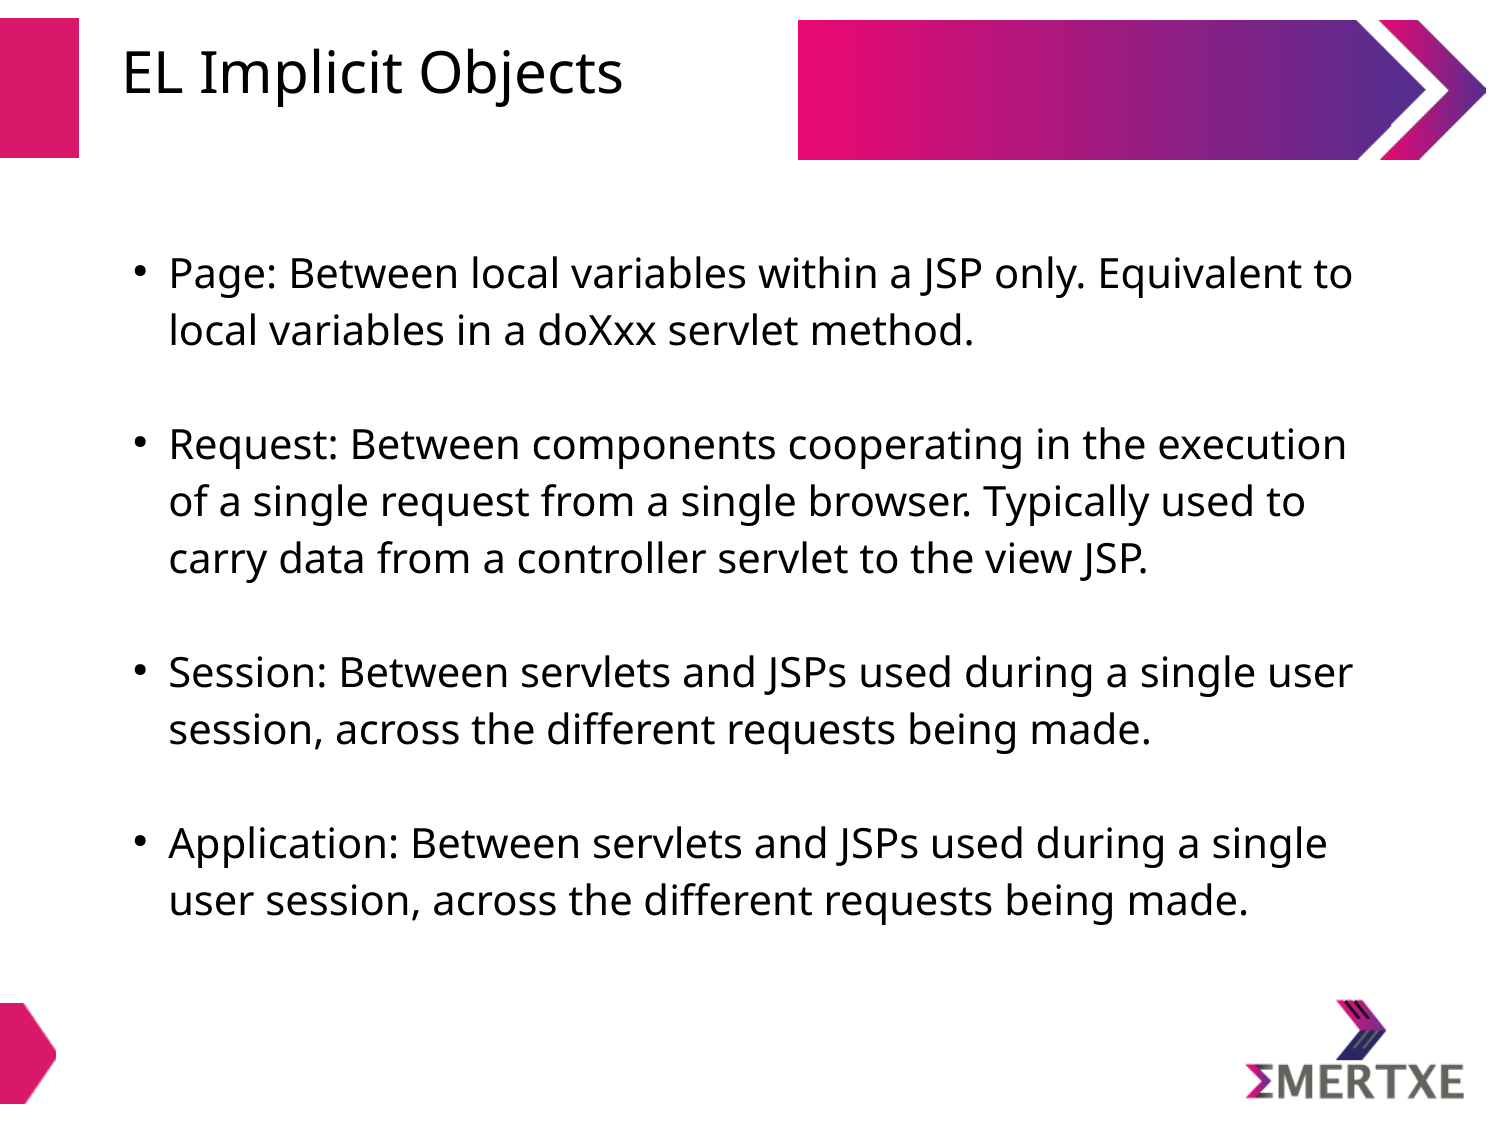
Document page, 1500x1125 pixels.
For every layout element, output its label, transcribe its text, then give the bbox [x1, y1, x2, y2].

text_box Page: Between local variables within a JSP only. Equivalent to local variables in a doXxx servlet method. Request: Between components cooperating in the execution of a single request from a single browser. Typically used to carry data from a controller servlet to the view JSP. Session: Between servlets and JSPs used during a single user session, across the different requests being made. Application: Between servlets and JSPs used during a single user session, across the different requests being made. [118, 236, 1406, 1022]
text_box EL Implicit Objects [106, 23, 745, 107]
picture [798, 20, 1486, 160]
picture [1245, 996, 1465, 1099]
